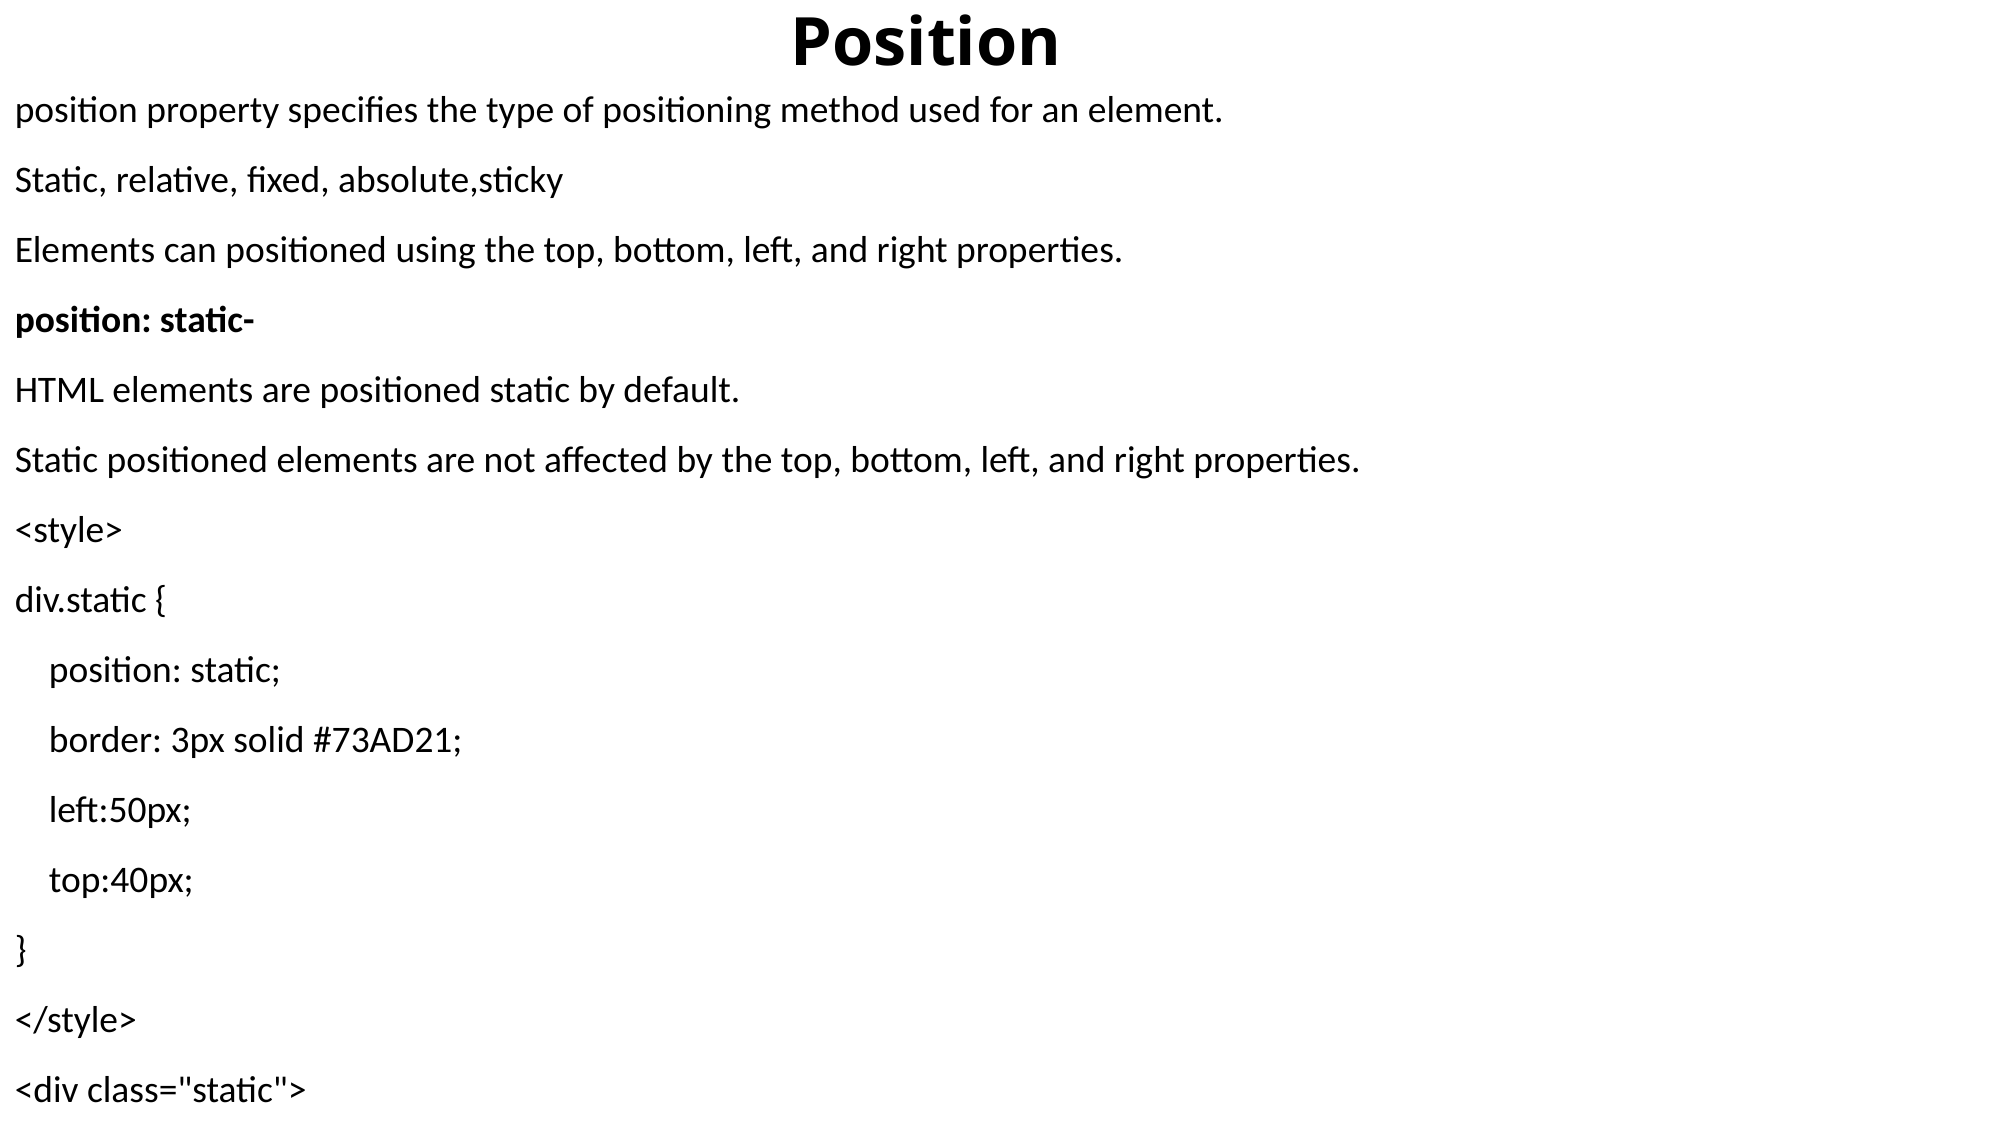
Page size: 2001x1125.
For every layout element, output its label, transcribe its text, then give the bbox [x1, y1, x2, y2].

title Position [137, 0, 1863, 82]
list position property specifies the type of positioning method used for an element. Static, relative, fixed, absolute,sticky Elements can positioned using the top, bottom, left, and right properties. position: static- HTML elements are positioned static by default. Static positioned elements are not affected by the top, bottom, left, and right properties. <style> div.static { position: static; border: 3px solid #73AD21; left:50px; top:40px; } </style> <div class="static"> This div element has position: static; </div> [0, 82, 2000, 1096]
